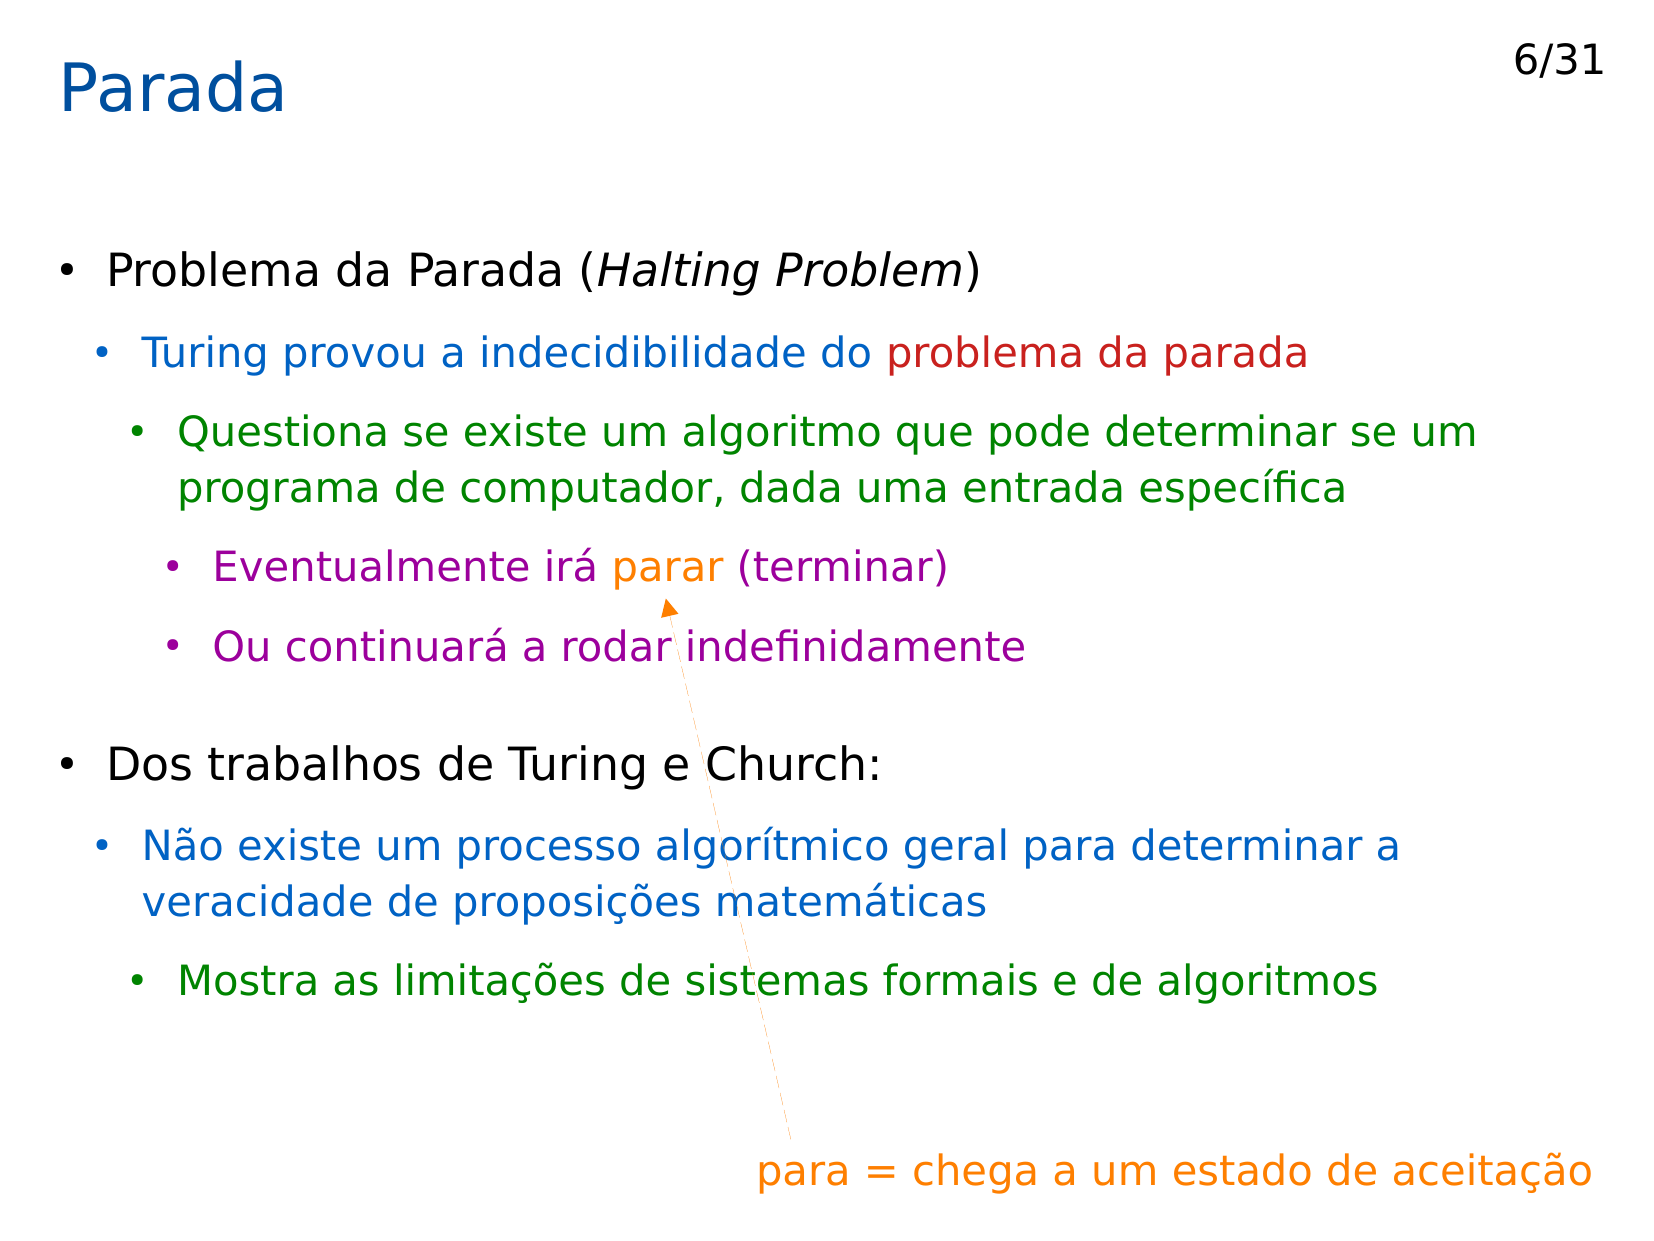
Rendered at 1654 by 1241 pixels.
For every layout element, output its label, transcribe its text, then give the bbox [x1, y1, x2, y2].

text_box para = chega a um estado de aceitação [692, 1139, 1609, 1203]
title Parada [59, 29, 1625, 148]
list Problema da Parada (Halting Problem) Turing provou a indecidibilidade do problema da parada Questiona se existe um algoritmo que pode determinar se um programa de computador, dada uma entrada específica Eventualmente irá parar (terminar) Ou continuará a rodar indefinidamente Dos trabalhos de Turing e Church: Não existe um processo algorítmico geral para determinar a veracidade de proposições matemáticas Mostra as limitações de sistemas formais e de algoritmos [59, 236, 1595, 1211]
